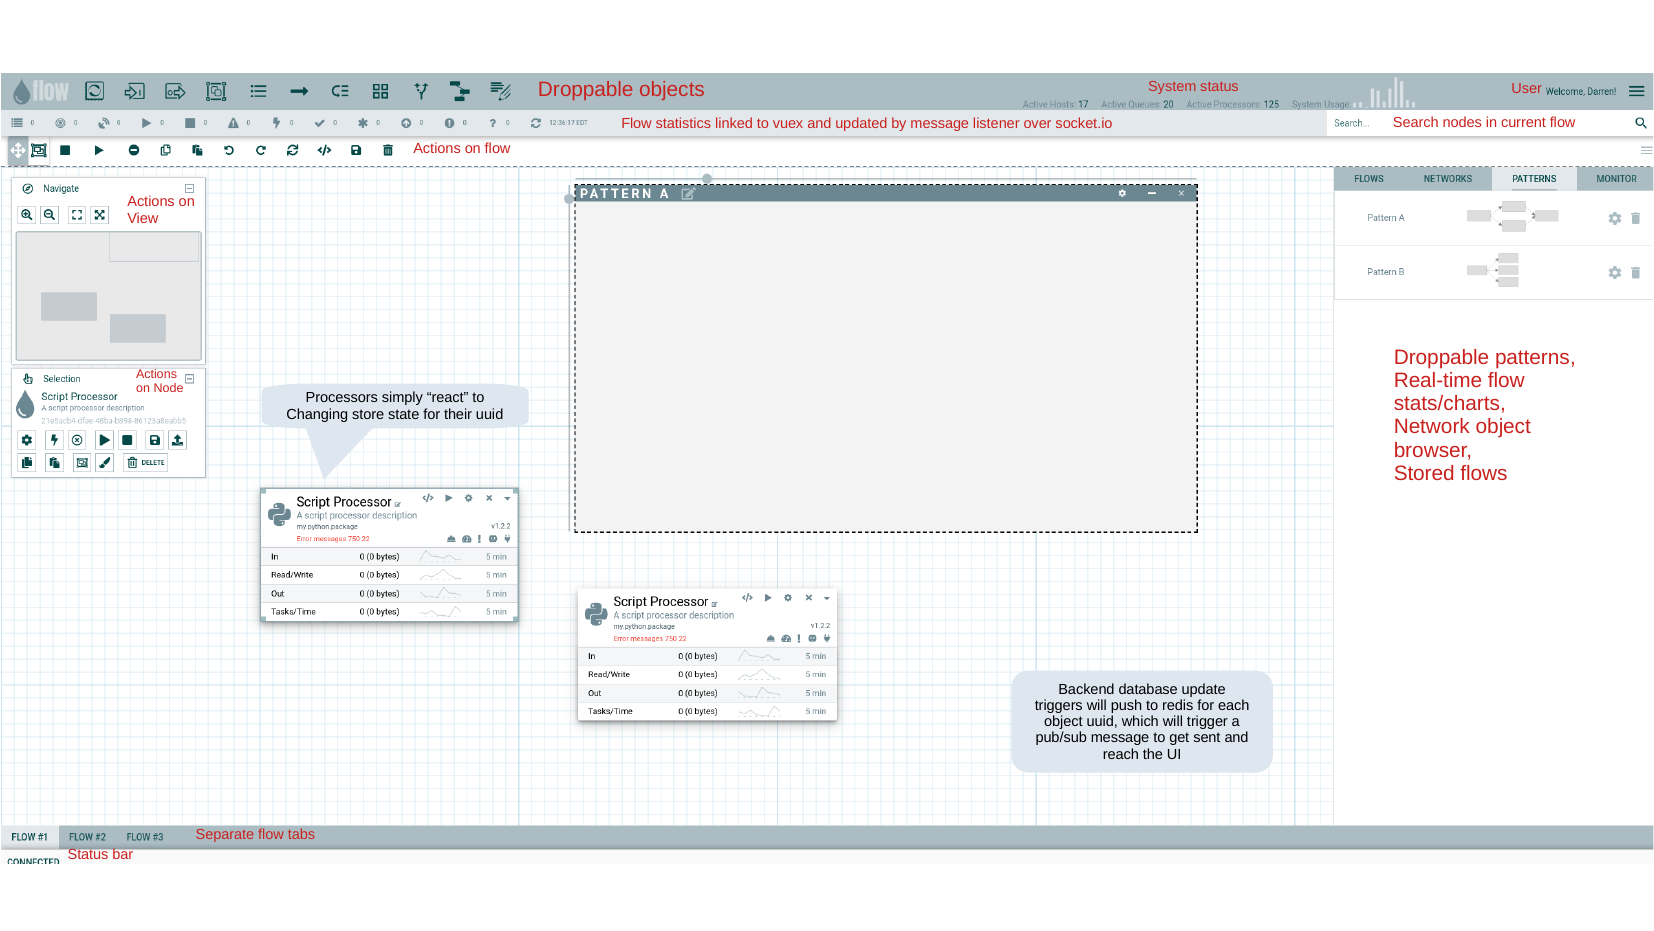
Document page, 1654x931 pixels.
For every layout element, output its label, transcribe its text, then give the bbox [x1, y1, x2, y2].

text_box Droppable patterns, Real-time flow stats/charts, Network object browser, Stored flows [1379, 338, 1592, 493]
picture [868, 73, 1133, 108]
text_box Flow statistics linked to vuex and updated by message listener over socket.io [606, 108, 1261, 149]
text_box Droppable objects [523, 70, 868, 111]
text_box Processors simply “react” to Changing store state for their uuid [261, 383, 529, 480]
text_box Actions on View [112, 186, 210, 234]
text_box Backend database update triggers will push to redis for each object uuid, which will trigger a pub/sub message to get sent and reach the UI [1011, 670, 1273, 773]
text_box Actions on flow [398, 132, 1053, 173]
text_box Search nodes in current flow [1378, 107, 1610, 139]
text_box Status bar [52, 839, 152, 871]
text_box Separate flow tabs [180, 819, 353, 867]
text_box System status [1133, 71, 1296, 119]
text_box Actions on Node [121, 360, 202, 408]
picture [1, 73, 1654, 864]
text_box User [1496, 72, 1593, 121]
